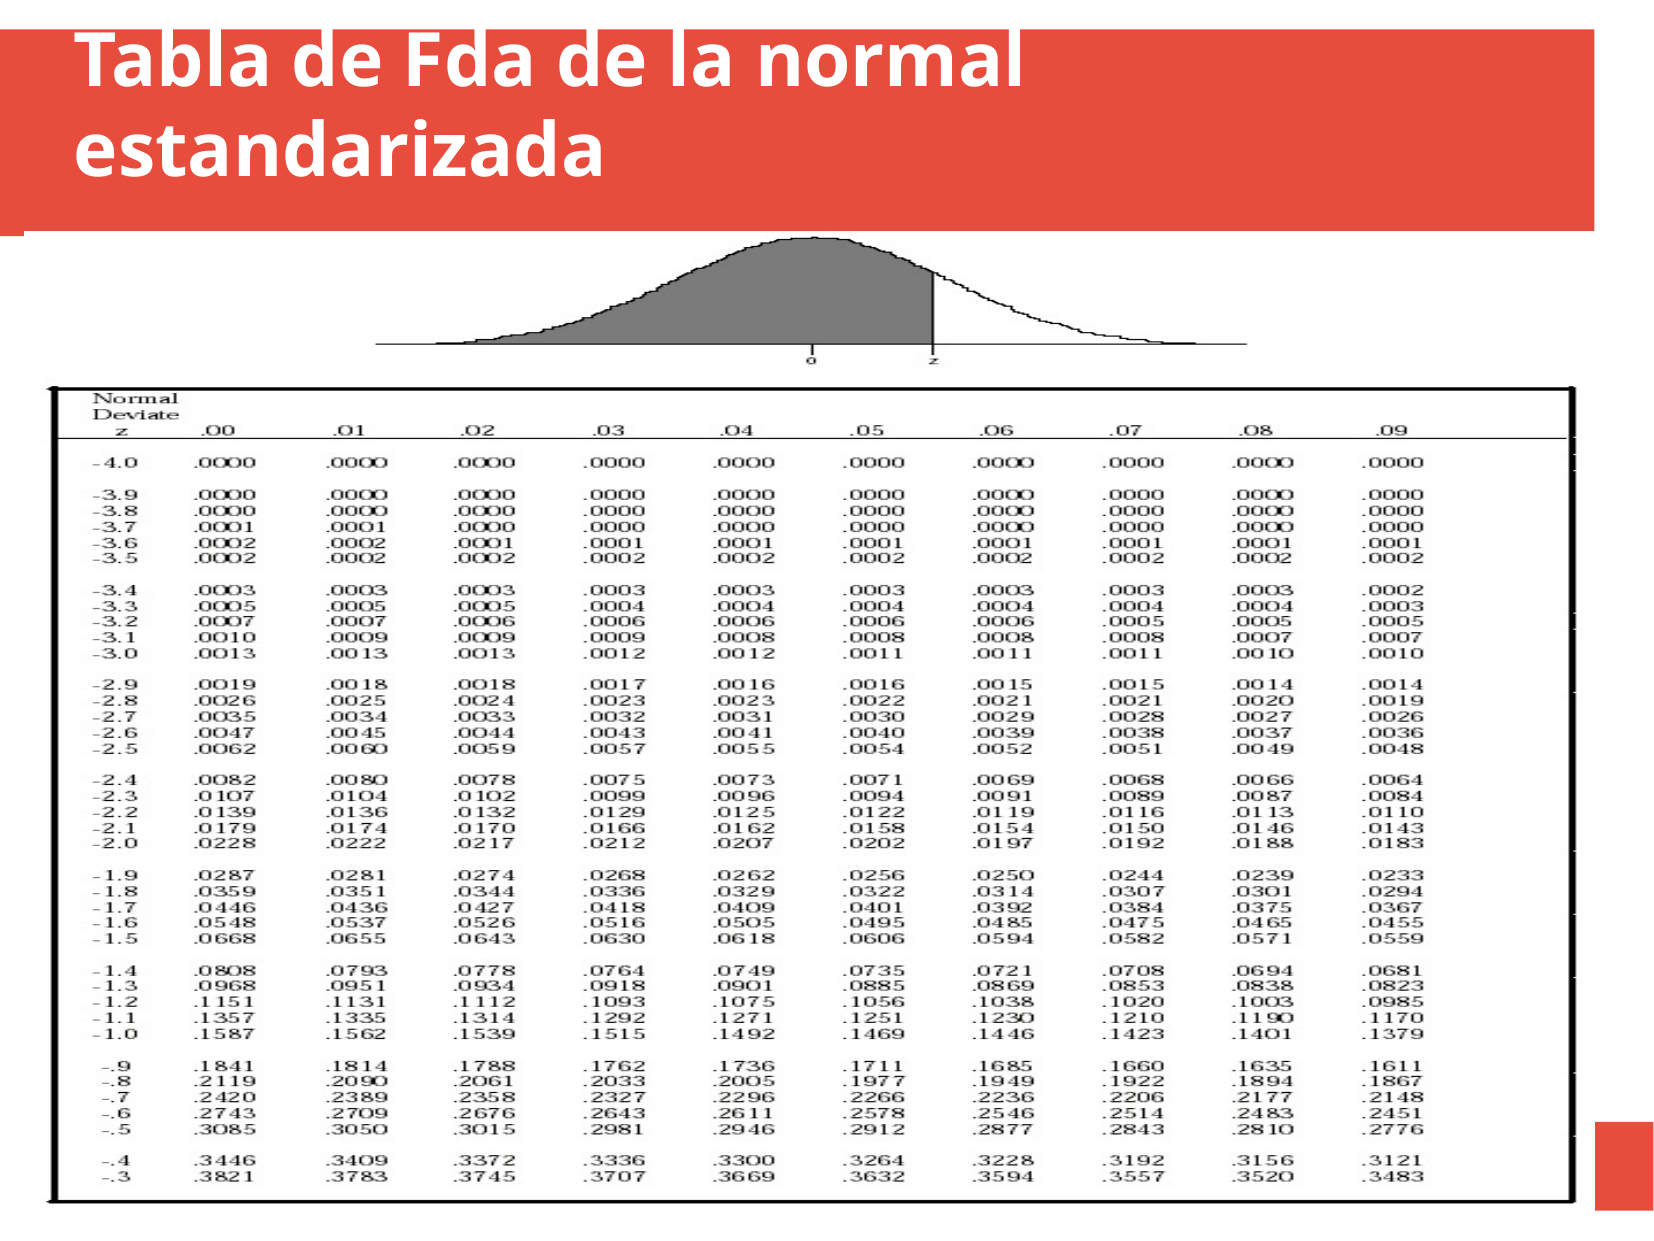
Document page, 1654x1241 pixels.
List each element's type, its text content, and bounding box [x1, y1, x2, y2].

title Tabla de Fda de la normal estandarizada [59, 59, 1595, 207]
picture [24, 231, 1595, 1216]
